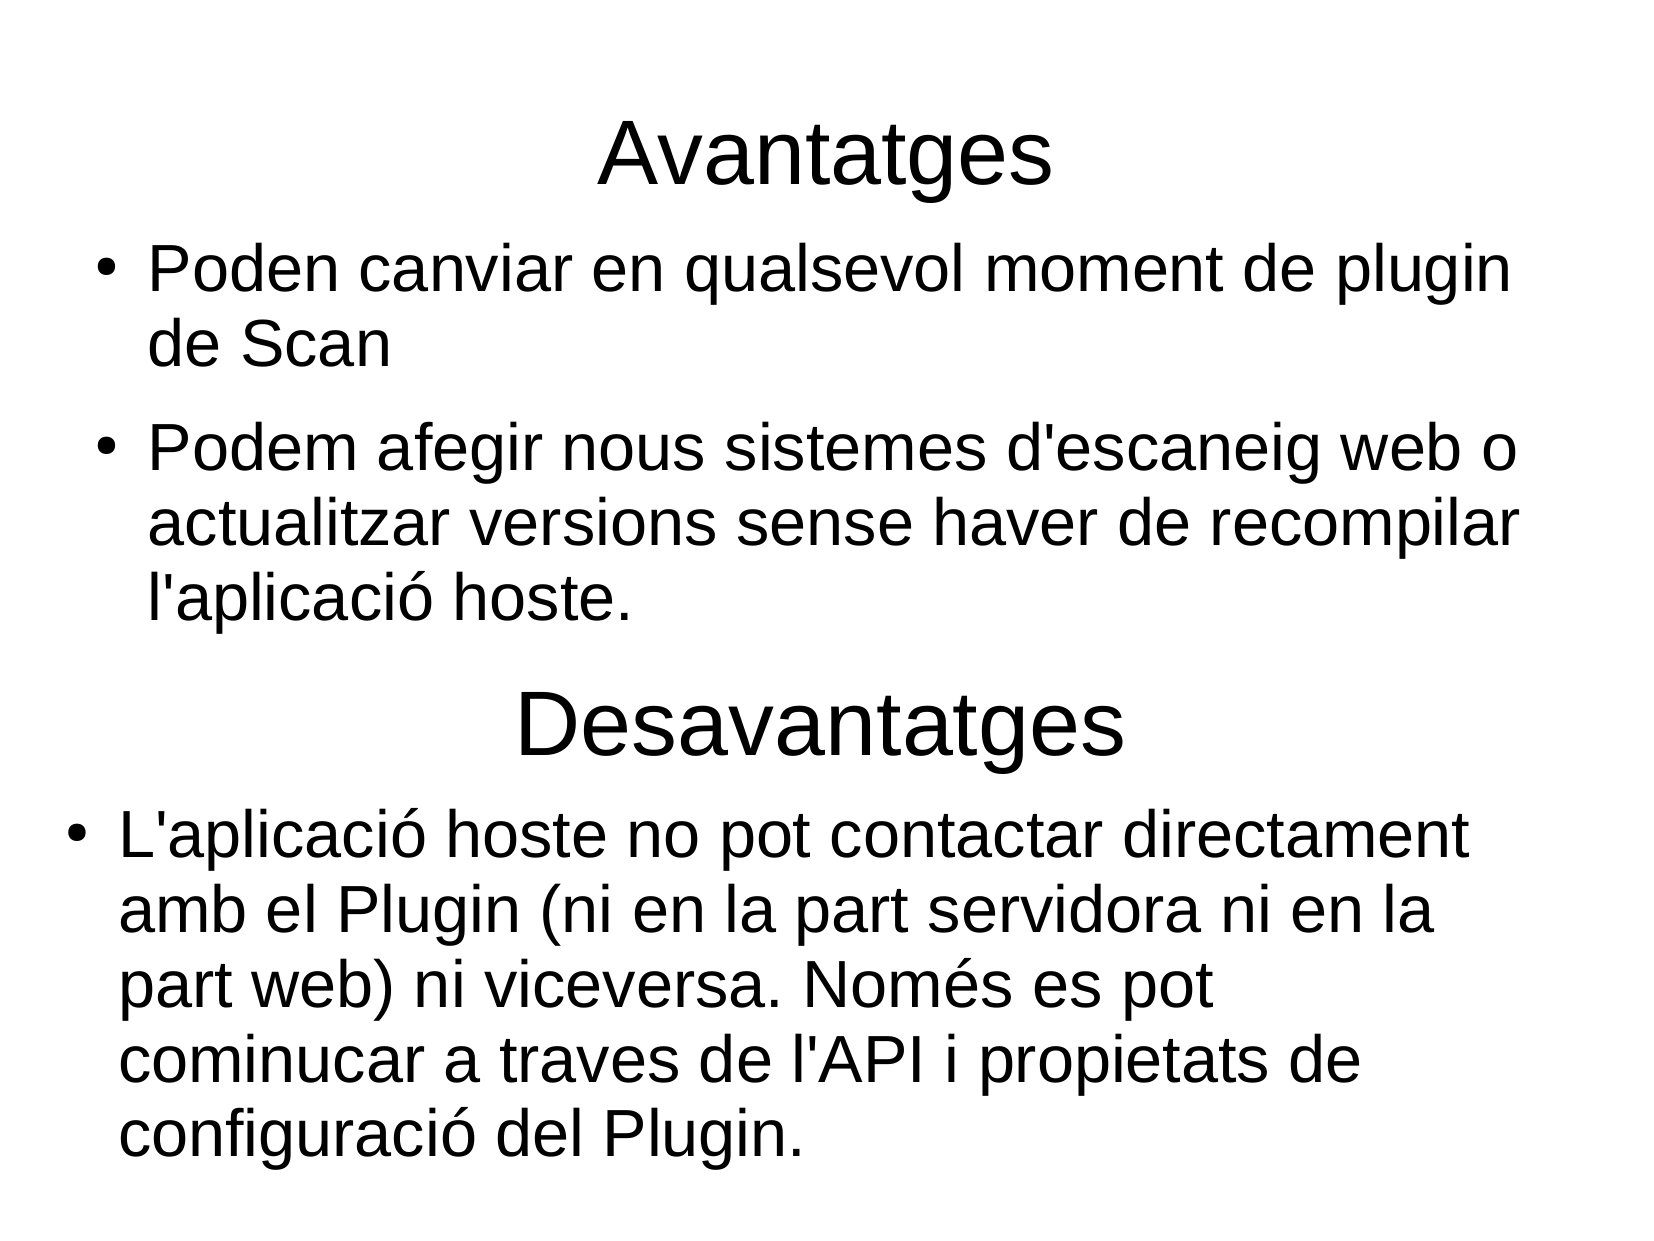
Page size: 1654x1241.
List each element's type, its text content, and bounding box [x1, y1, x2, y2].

title Desavantatges [76, 620, 1565, 828]
title Avantatges [82, 49, 1571, 257]
list L'aplicació hoste no pot contactar directament amb el Plugin (ni en la part servidora ni en la part web) ni viceversa. Només es pot cominucar a traves de l'API i propietats de configuració del Plugin. [47, 797, 1536, 1172]
list Poden canviar en qualsevol moment de plugin de Scan Podem afegir nous sistemes d'escaneig web o actualitzar versions sense haver de recompilar l'aplicació hoste. [76, 231, 1565, 620]
